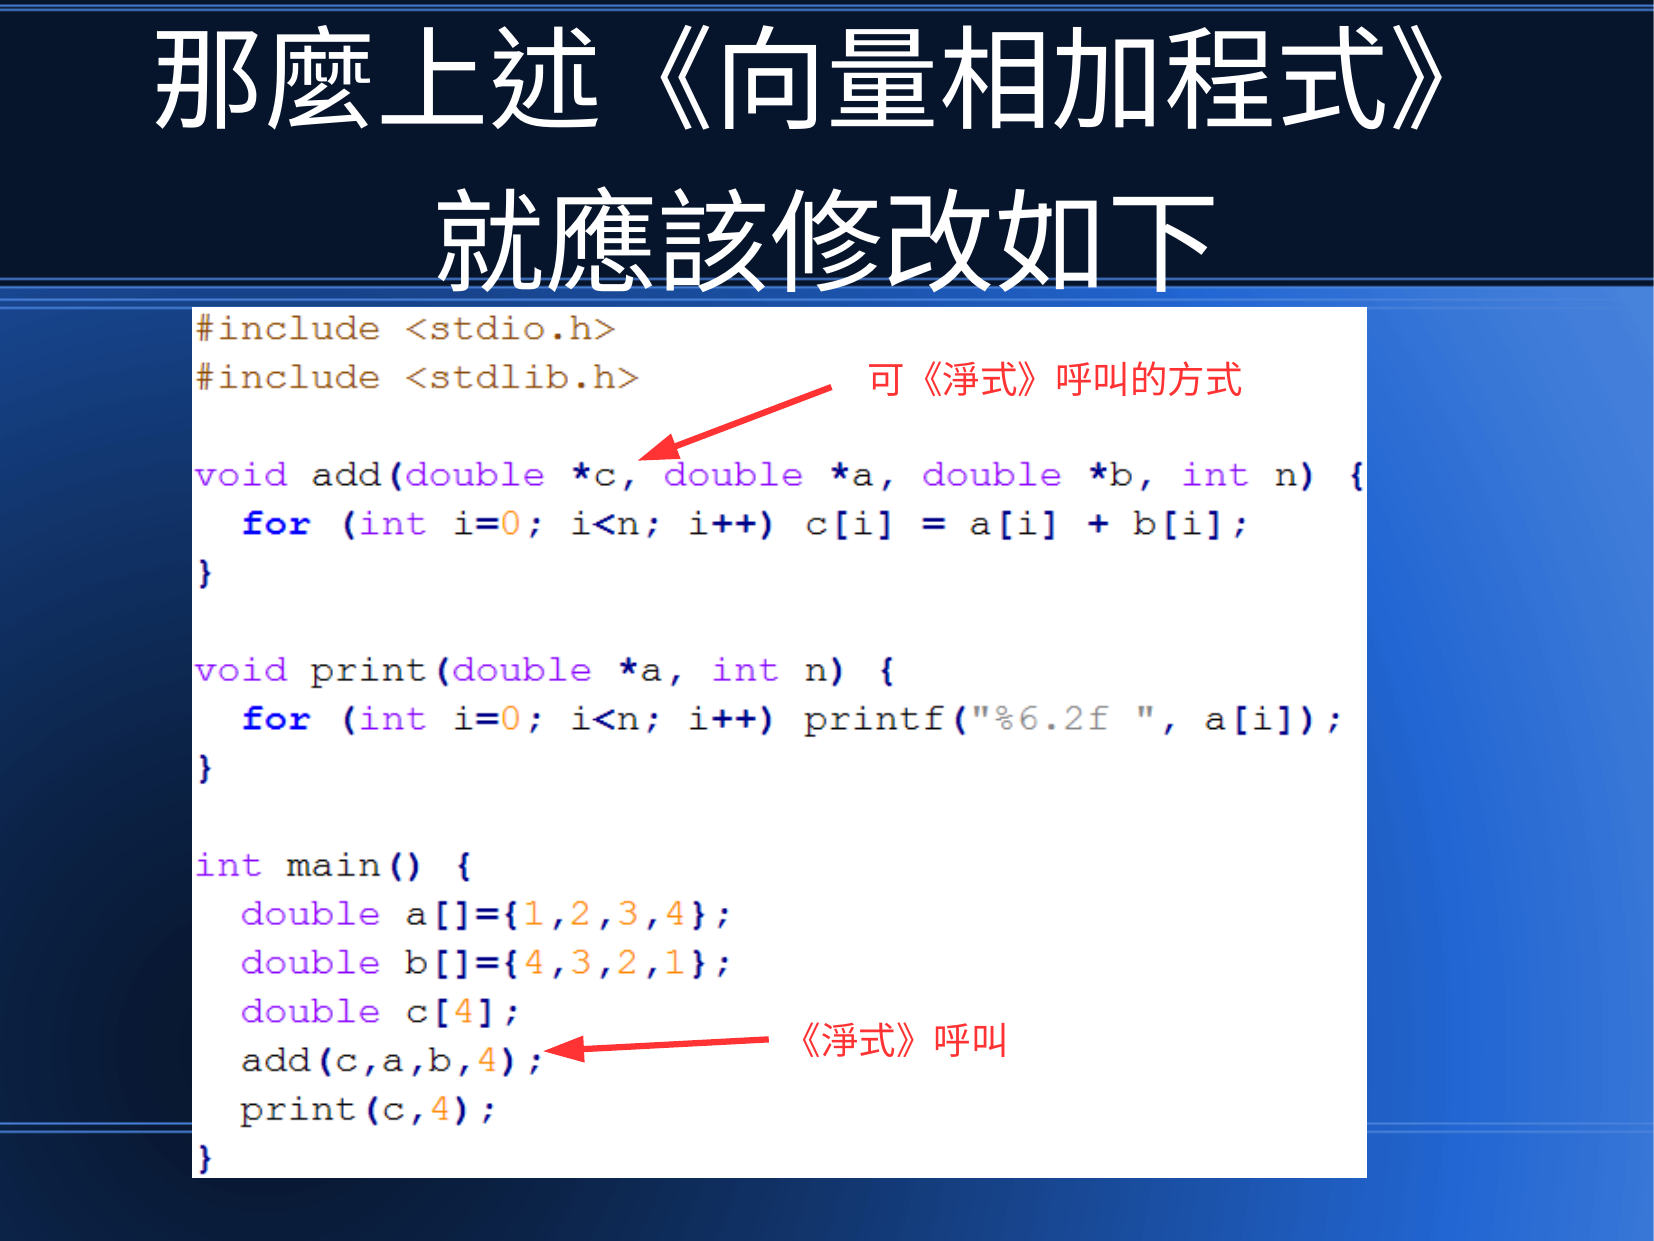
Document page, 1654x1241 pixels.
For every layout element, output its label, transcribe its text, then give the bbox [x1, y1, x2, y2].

text_box 《淨式》呼叫 [768, 1003, 1024, 1066]
text_box 可《淨式》呼叫的方式 [853, 342, 1258, 405]
title 那麼上述《向量相加程式》 就應該修改如下 [82, 17, 1571, 289]
picture [0, 0, 1654, 1241]
